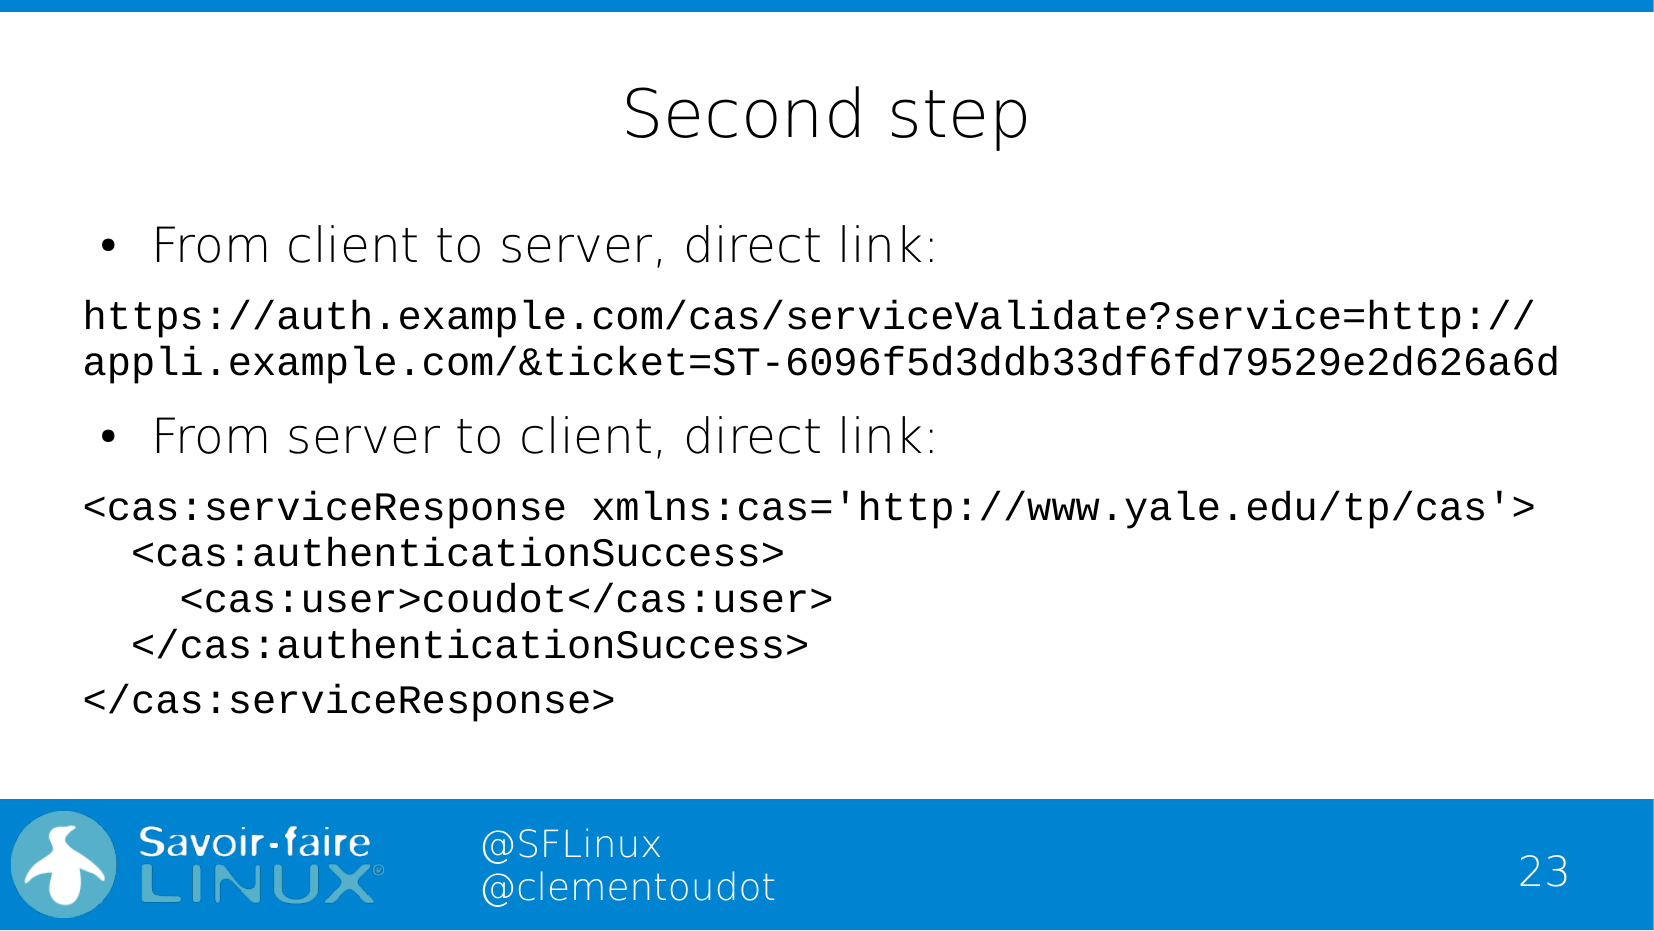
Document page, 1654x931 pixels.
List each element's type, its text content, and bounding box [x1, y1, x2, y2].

picture [11, 811, 384, 918]
title Second step [82, 37, 1571, 193]
list From client to server, direct link: https://auth.example.com/cas/serviceValidate?service=http://appli.example.com/&ticket=ST-6096f5d3ddb33df6fd79529e2d626a6d From server to client, direct link: <cas:serviceResponse xmlns:cas='http://www.yale.edu/tp/cas'> <cas:authenticationSuccess> <cas:user>coudot</cas:user> </cas:authenticationSuccess> </cas:serviceResponse> [82, 217, 1571, 758]
